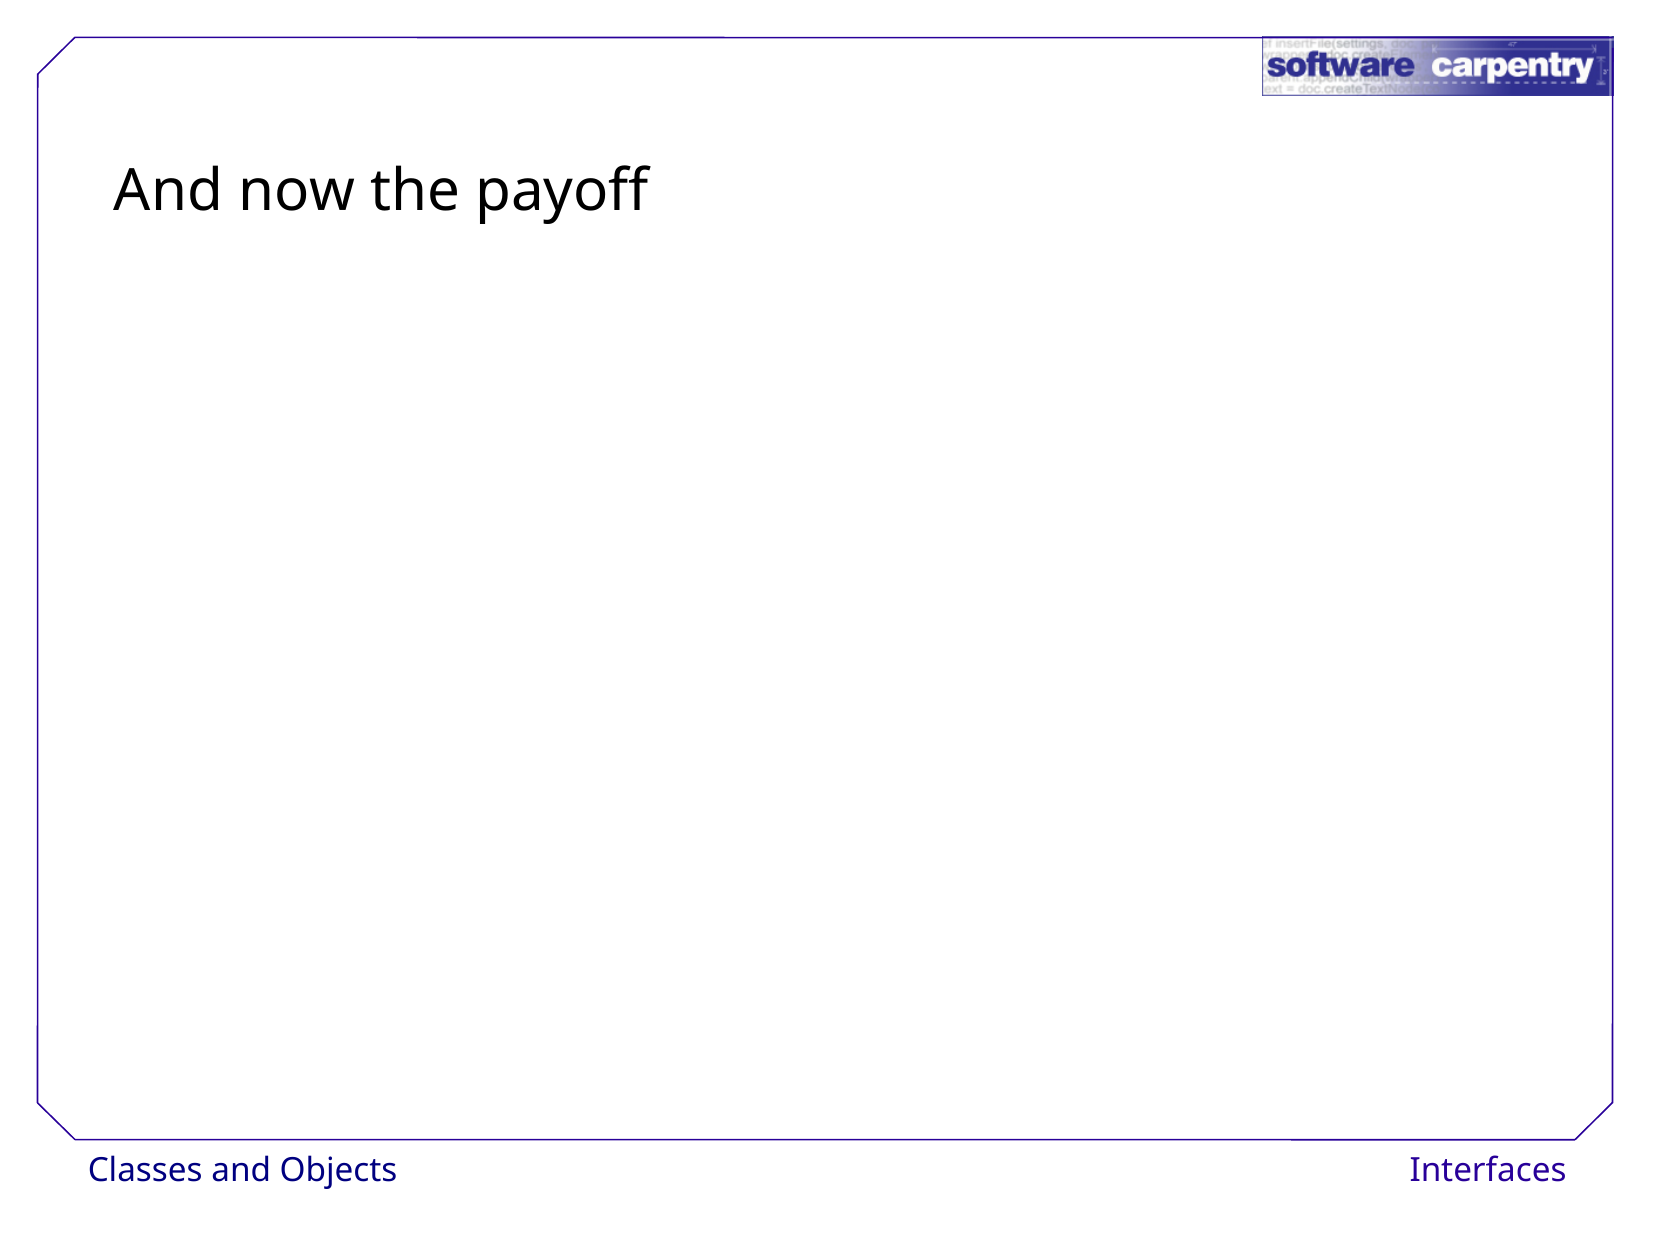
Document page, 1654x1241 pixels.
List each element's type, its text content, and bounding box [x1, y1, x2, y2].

text_box And now the payoff [99, 109, 1517, 231]
picture [1262, 36, 1614, 96]
